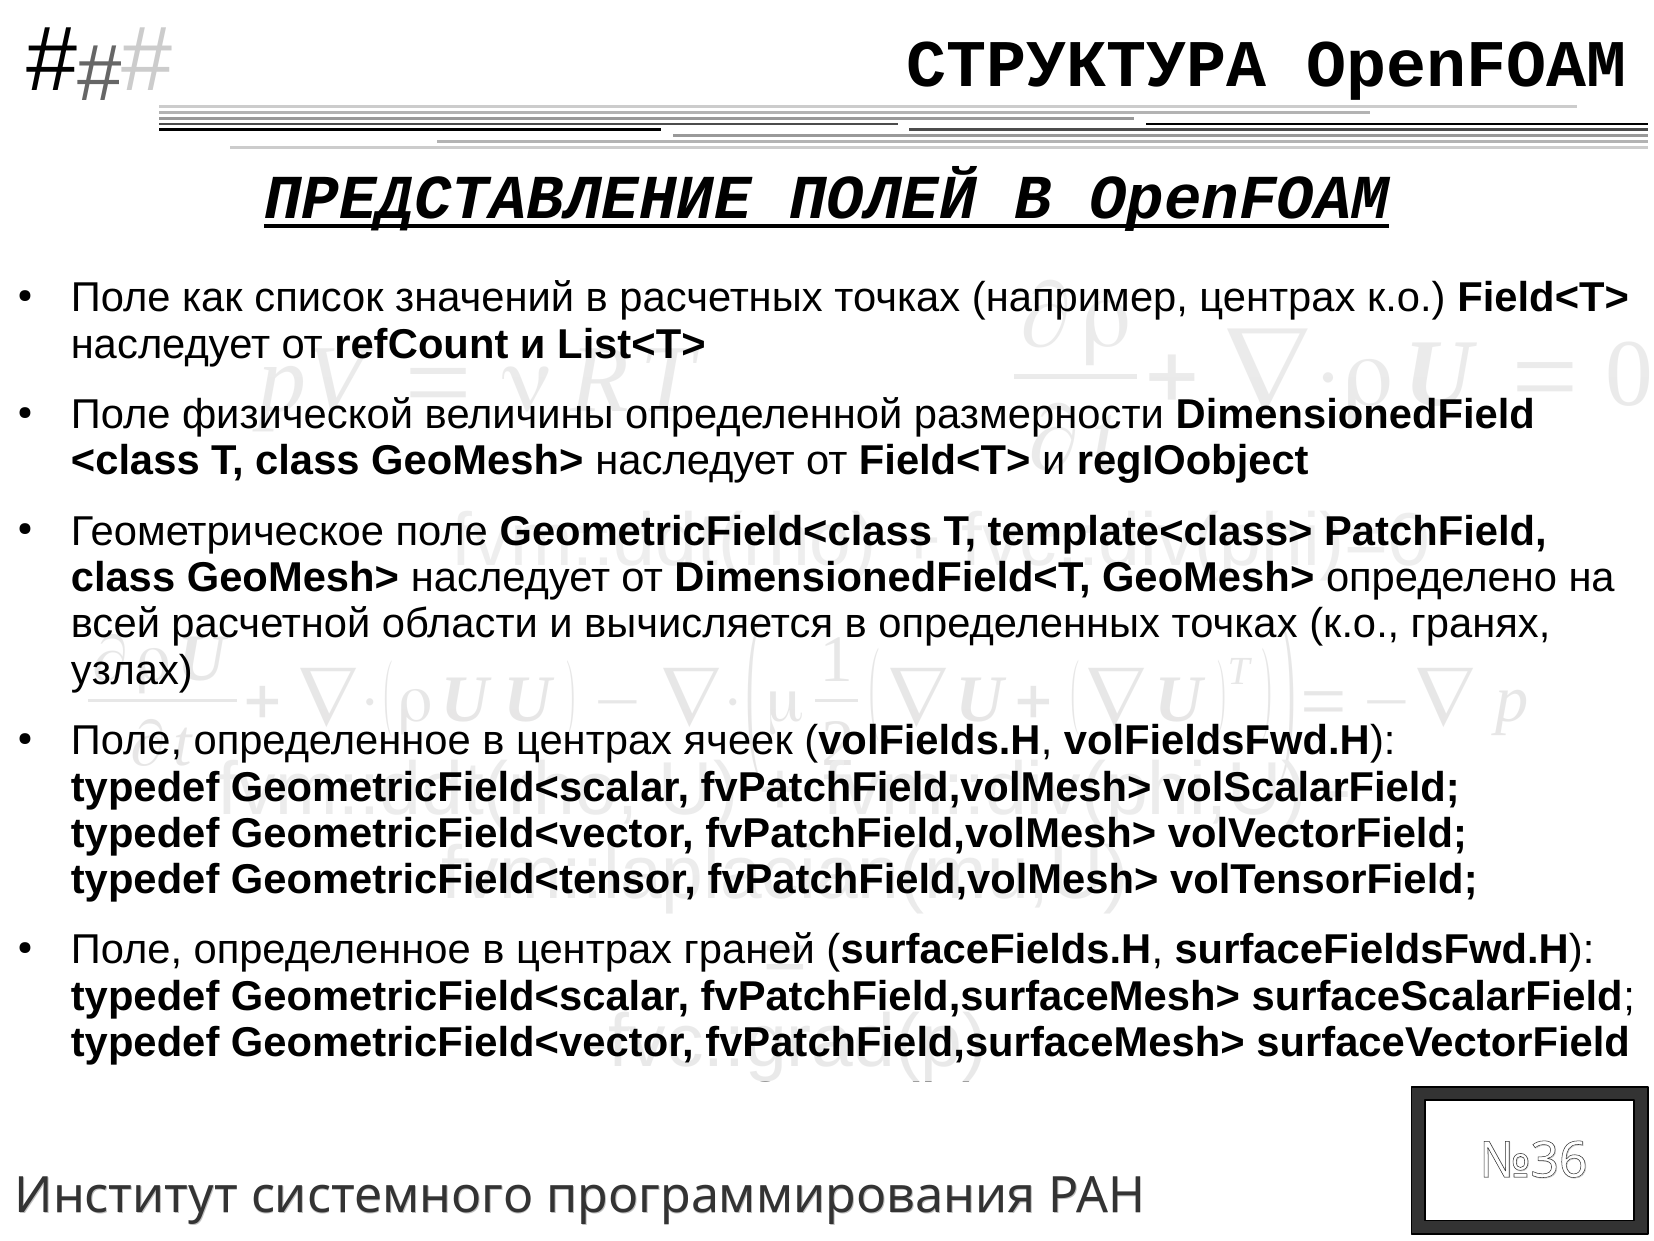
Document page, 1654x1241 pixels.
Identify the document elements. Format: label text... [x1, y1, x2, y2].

list Поле как список значений в расчетных точках (например, центрах к.о.) Field<T> наследует от refCount и List<T> Поле физической величины определенной размерности DimensionedField <class T, class GeoMesh> наследует от Field<T> и regIOobject Геометрическое поле GeometricField<class T, template<class> PatchField, class GeoMesh> наследует от DimensionedField<T, GeoMesh> определено на всей расчетной области и вычисляется в определенных точках (к.о., гранях, узлах) Поле, определенное в центрах ячеек (volFields.H, volFieldsFwd.H): typedef GeometricField<scalar, fvPatchField,volMesh> volScalarField; typedef GeometricField<vector, fvPatchField,volMesh> volVectorField; typedef GeometricField<tensor, fvPatchField,volMesh> volTensorField; Поле, определенное в центрах граней (surfaceFields.H, surfaceFieldsFwd.H): typedef GeometricField<scalar, fvPatchField,surfaceMesh> surfaceScalarField; typedef GeometricField<vector, fvPatchField,surfaceMesh> surfaceVectorField [0, 274, 1654, 1093]
title ПРЕДСТАВЛЕНИЕ ПОЛЕЙ В OpenFOAM [0, 147, 1654, 257]
